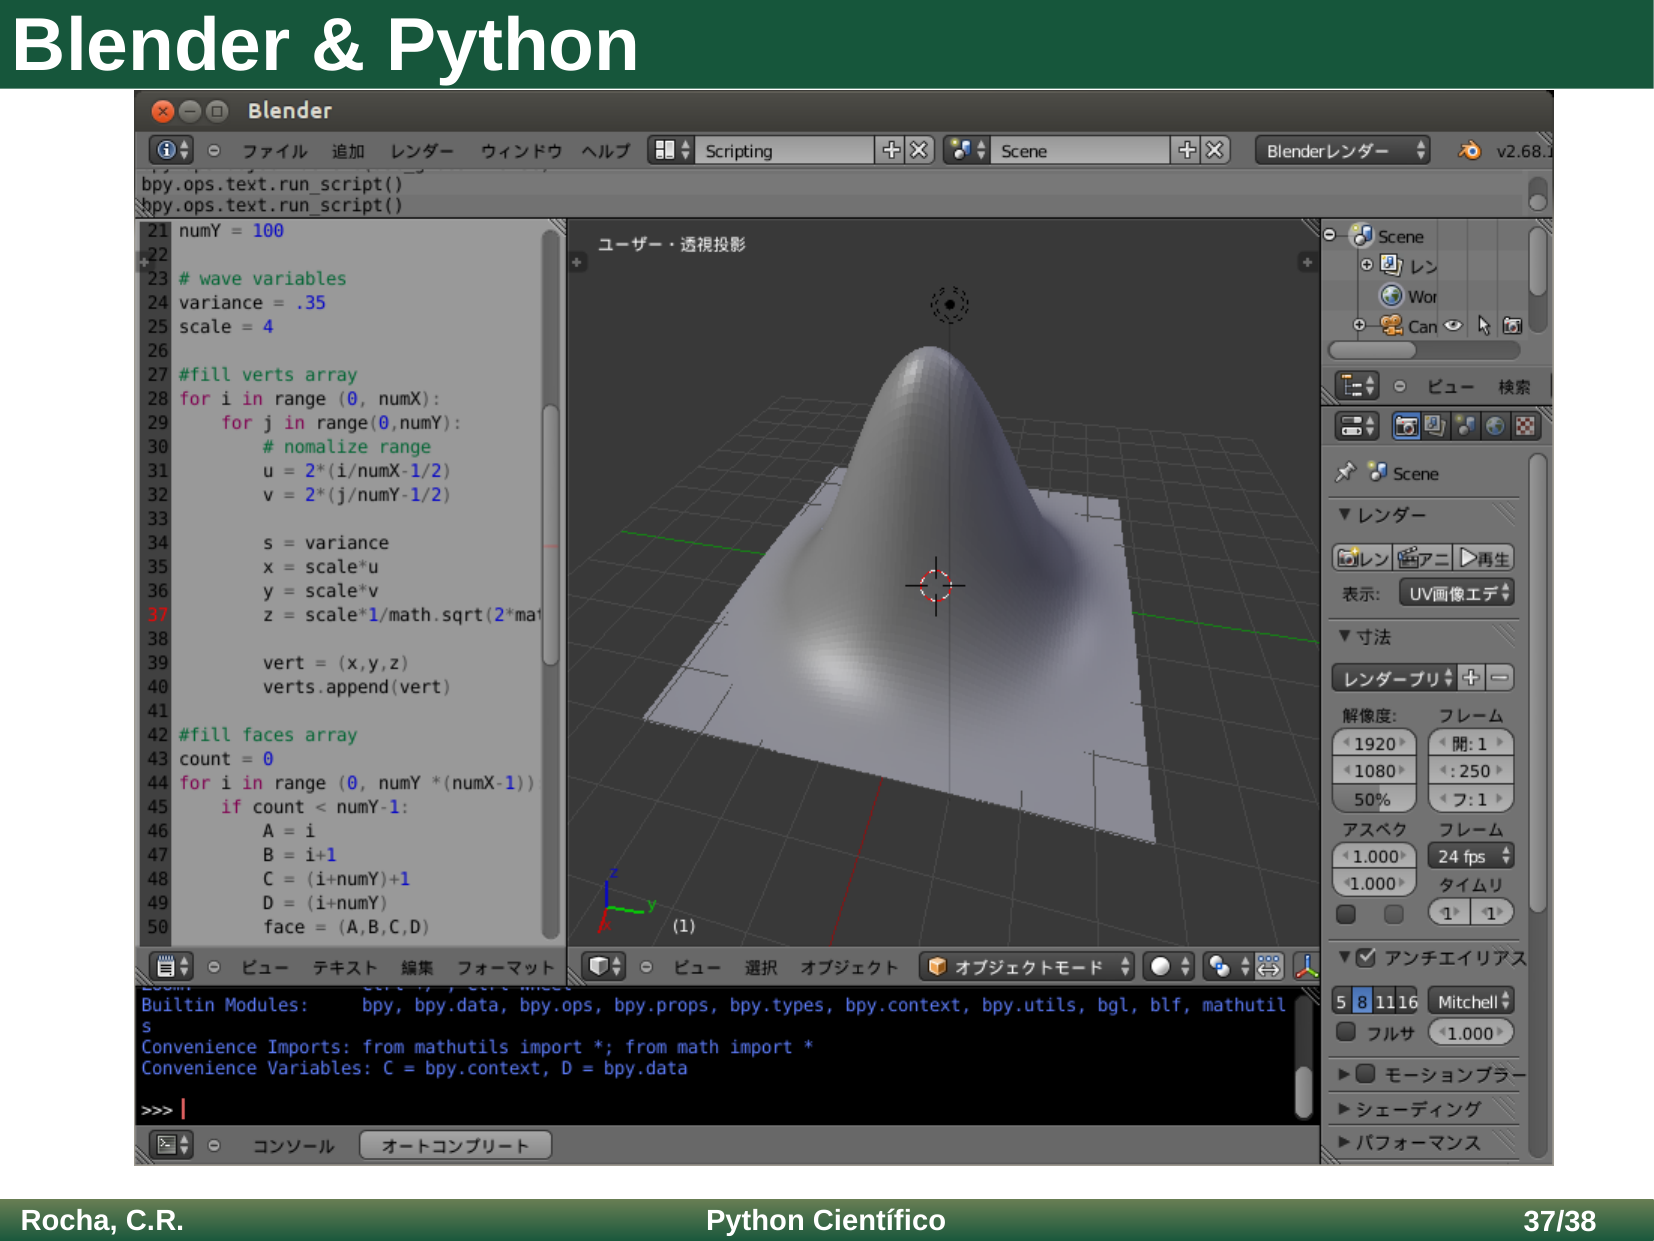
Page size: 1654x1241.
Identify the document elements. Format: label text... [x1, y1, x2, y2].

title Blender & Python [11, 0, 1625, 89]
picture [134, 90, 1554, 1166]
